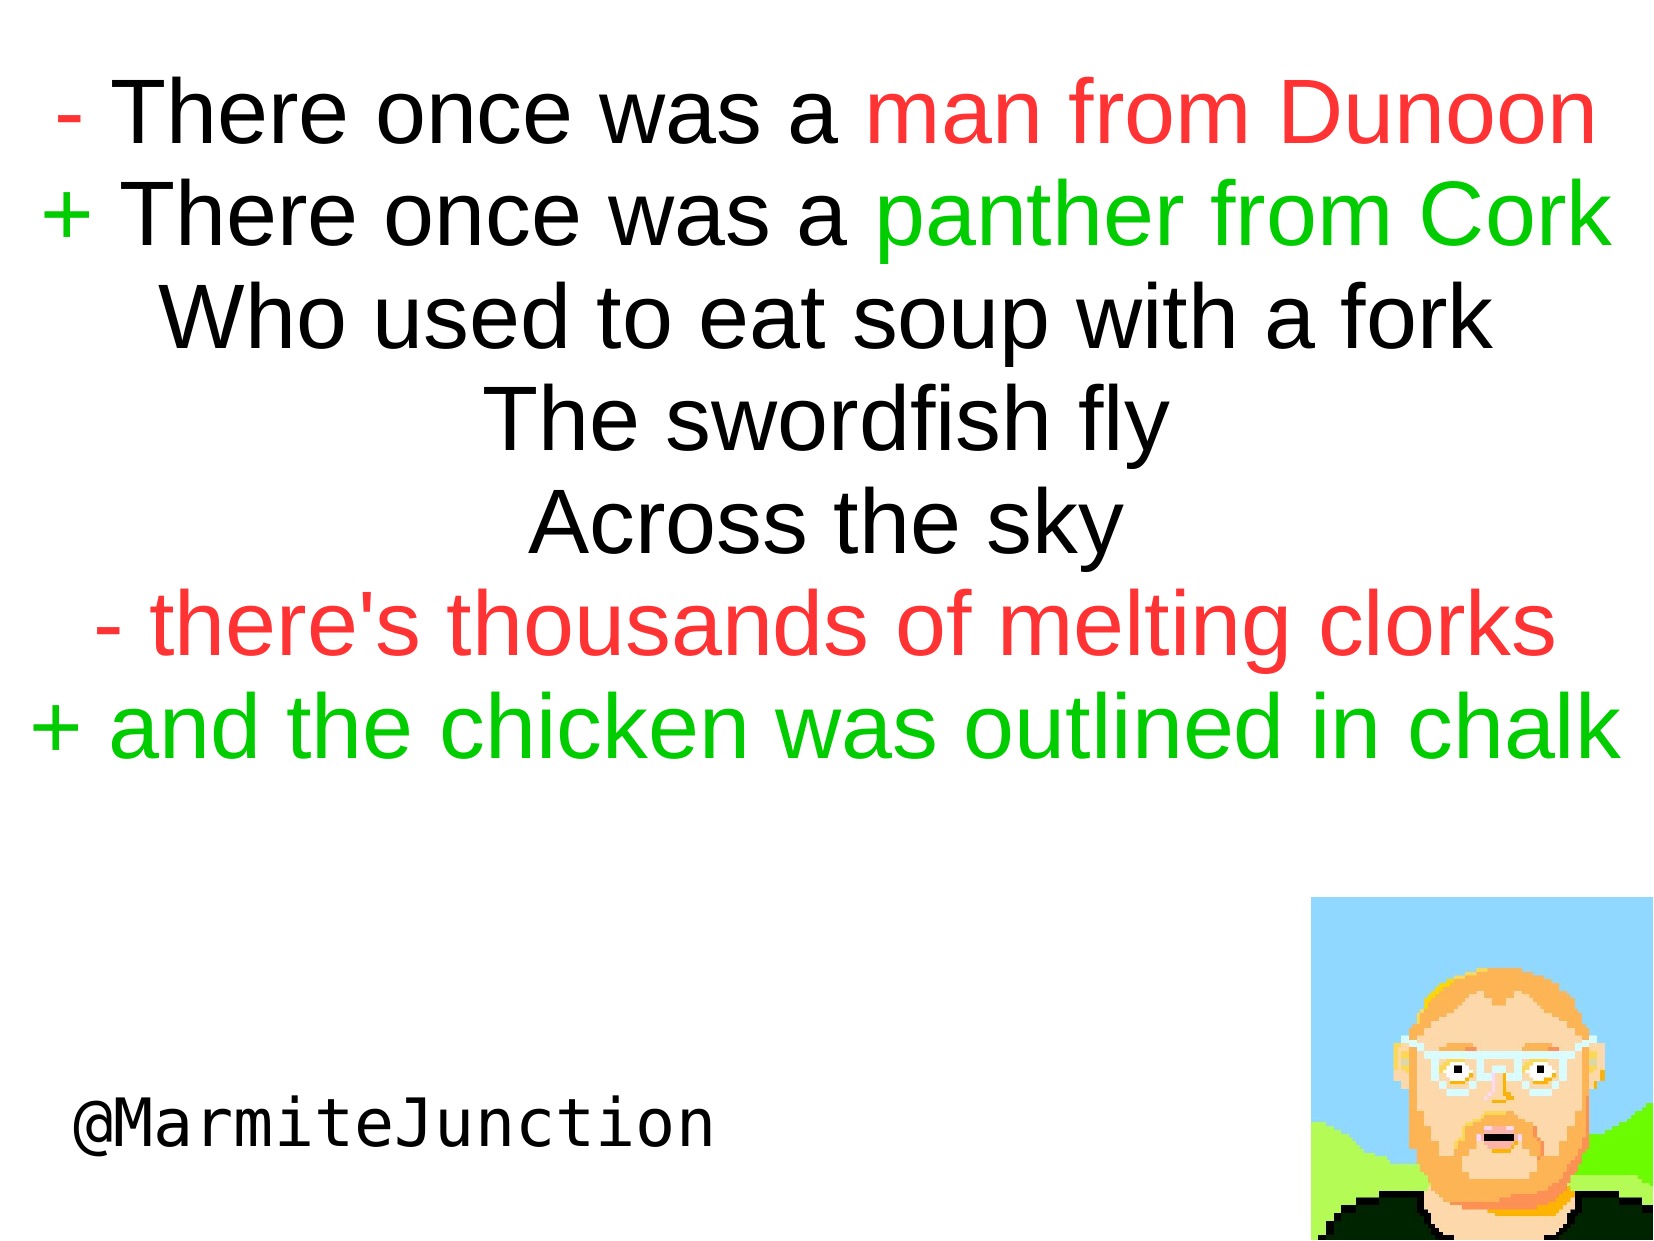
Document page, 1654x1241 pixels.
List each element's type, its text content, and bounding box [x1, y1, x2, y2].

text_box - There once was a man from Dunoon + There once was a panther from Cork Who used to eat soup with a fork The swordfish fly Across the sky - there's thousands of melting clorks + and the chicken was outlined in chalk [0, 52, 1654, 788]
picture [1311, 897, 1653, 1240]
text_box @MarmiteJunction [58, 1076, 733, 1170]
